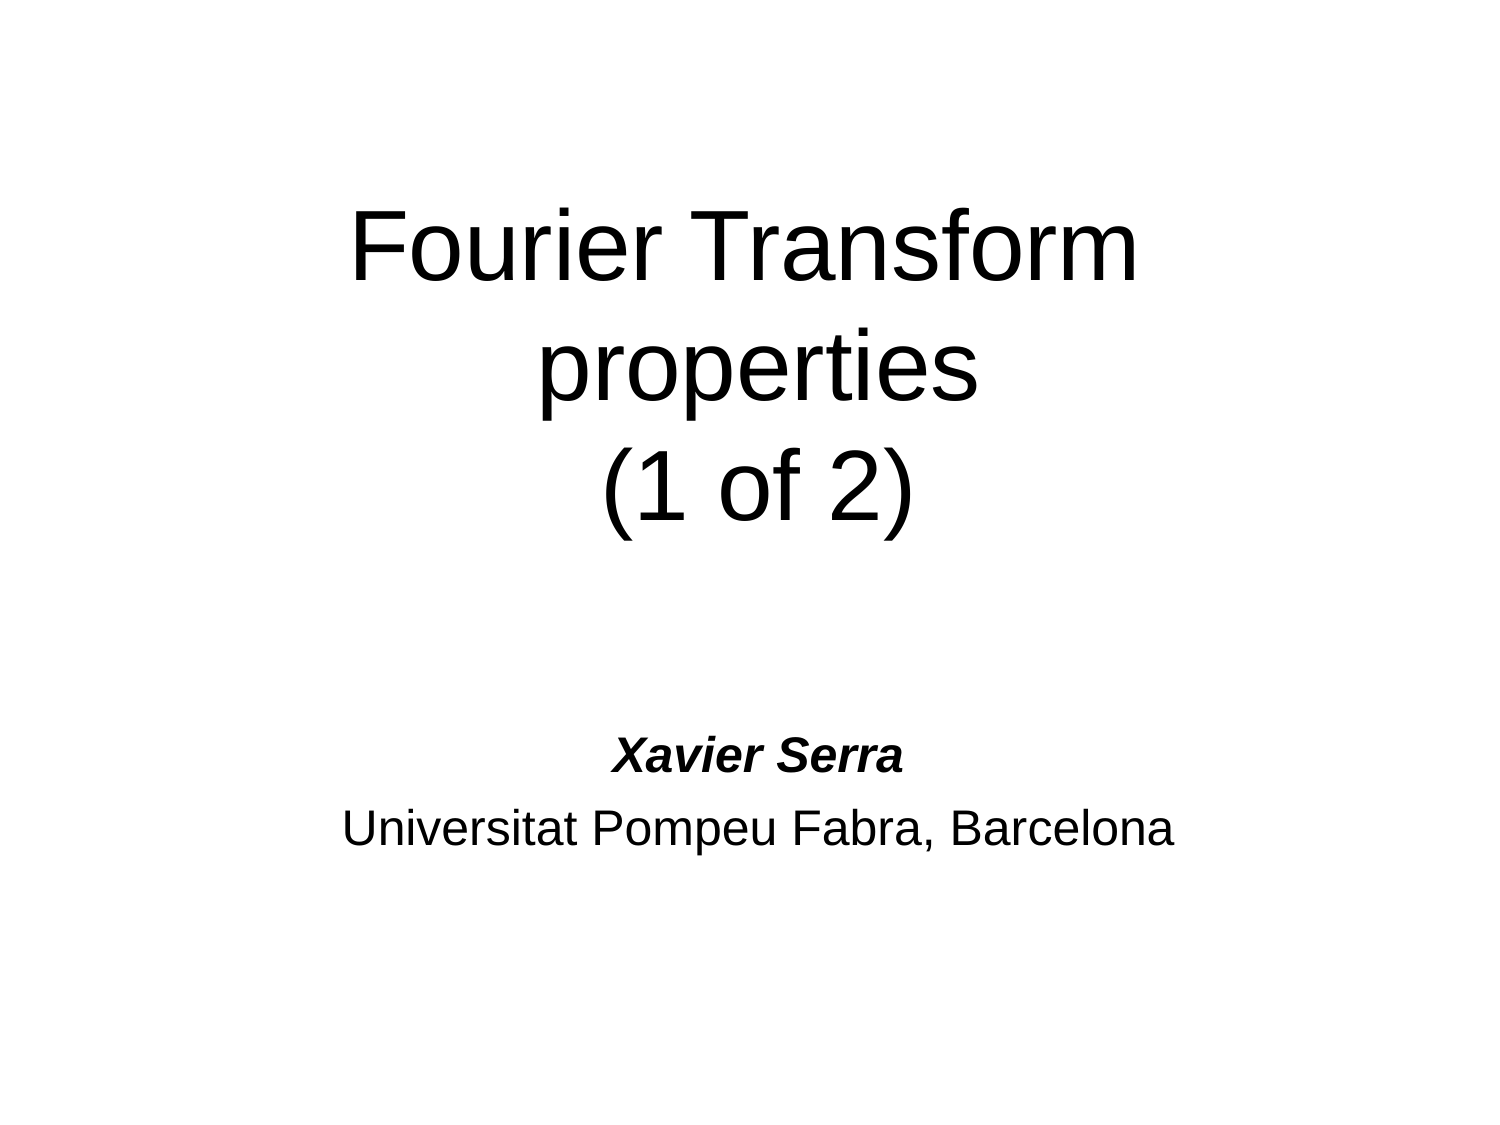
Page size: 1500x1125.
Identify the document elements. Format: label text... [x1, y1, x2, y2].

title Fourier Transform properties (1 of 2) [75, 90, 1406, 631]
text_box Xavier Serra Universitat Pompeu Fabra, Barcelona [302, 719, 1215, 963]
